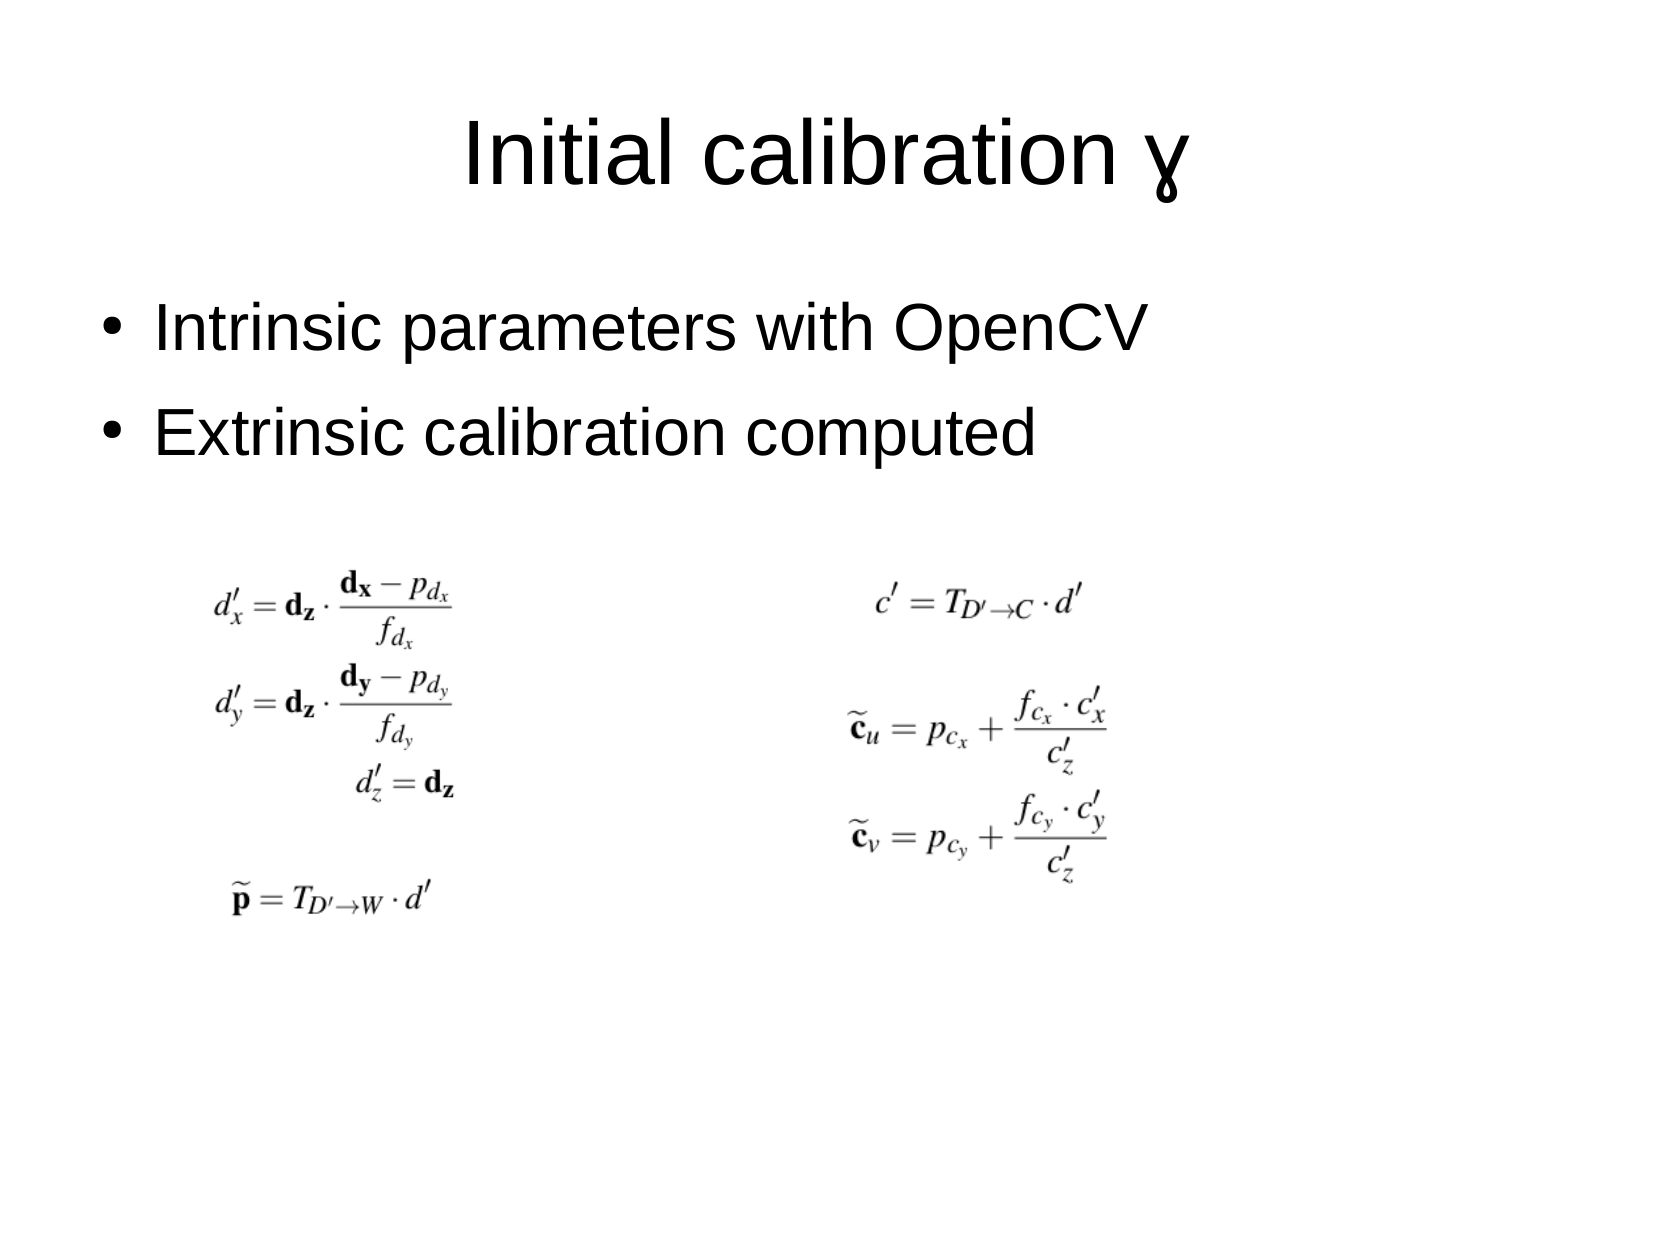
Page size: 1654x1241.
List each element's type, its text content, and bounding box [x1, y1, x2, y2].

picture [180, 514, 511, 826]
picture [180, 859, 496, 931]
list Intrinsic parameters with OpenCV Extrinsic calibration computed [82, 290, 1571, 1010]
title Initial calibration ɣ [82, 49, 1571, 257]
picture [742, 565, 1171, 908]
